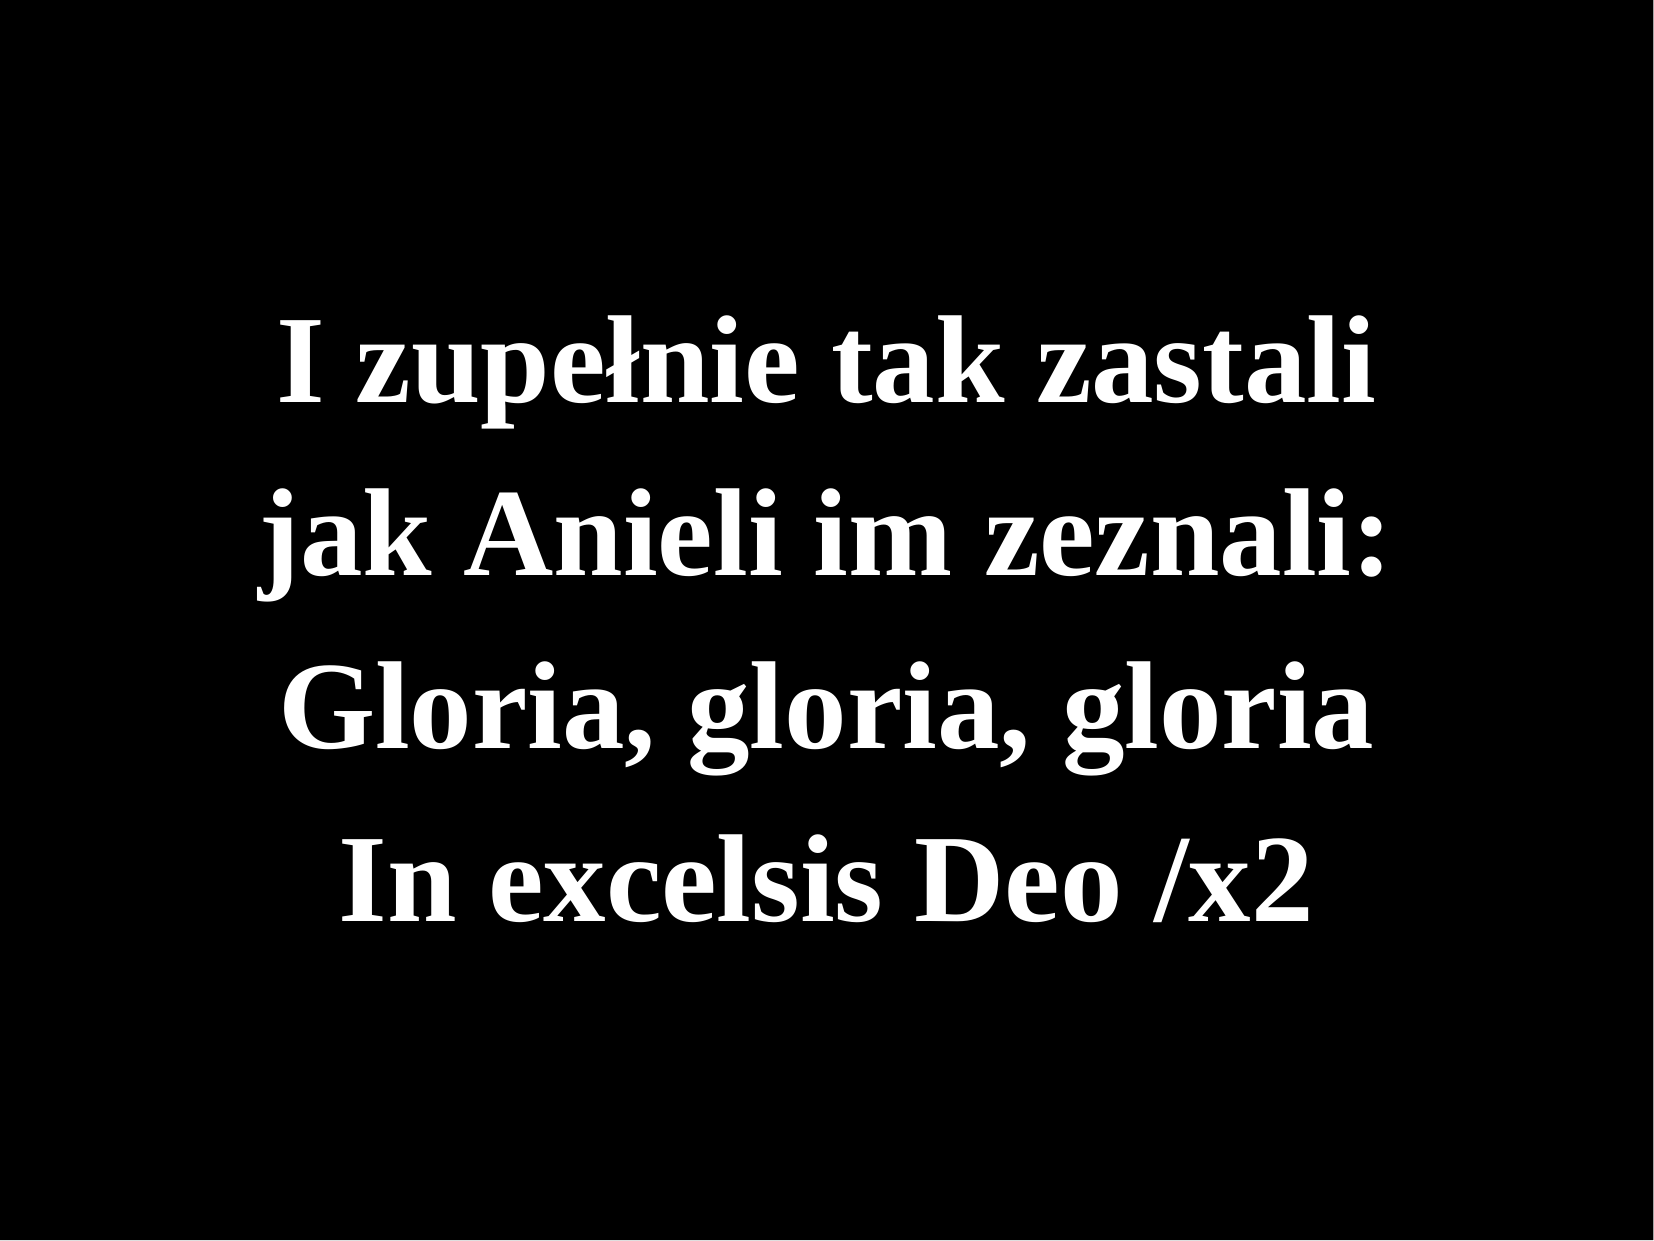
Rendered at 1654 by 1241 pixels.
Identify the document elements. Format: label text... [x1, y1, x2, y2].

title I zupełnie tak zastali ppp jak Anieli im zeznali: ppp Gloria, gloria, gloria ppp In excelsis Deo /x2 [0, 0, 1654, 1241]
